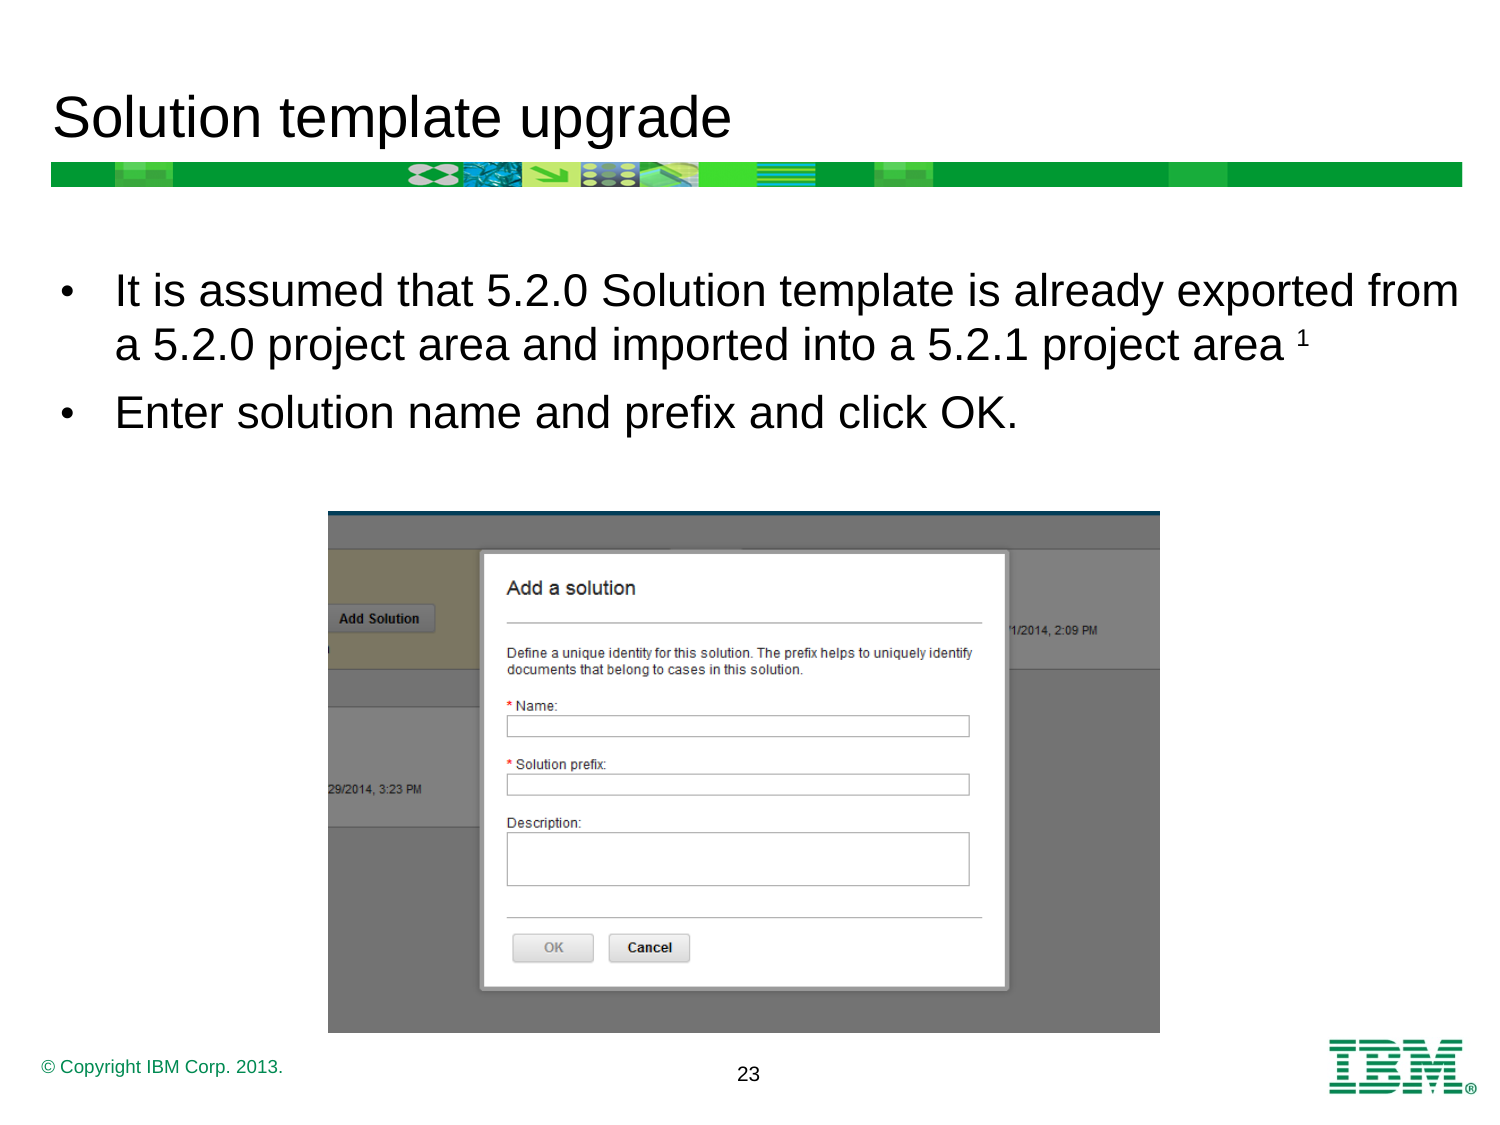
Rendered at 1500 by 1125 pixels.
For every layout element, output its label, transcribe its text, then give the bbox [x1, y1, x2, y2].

list It is assumed that 5.2.0 Solution template is already exported from a 5.2.0 project area and imported into a 5.2.1 project area 1 Enter solution name and prefix and click OK. [59, 262, 1466, 489]
picture [328, 516, 1160, 1033]
title Solution template upgrade [37, 45, 1388, 188]
picture [50, 161, 1463, 189]
picture [1327, 1037, 1479, 1096]
